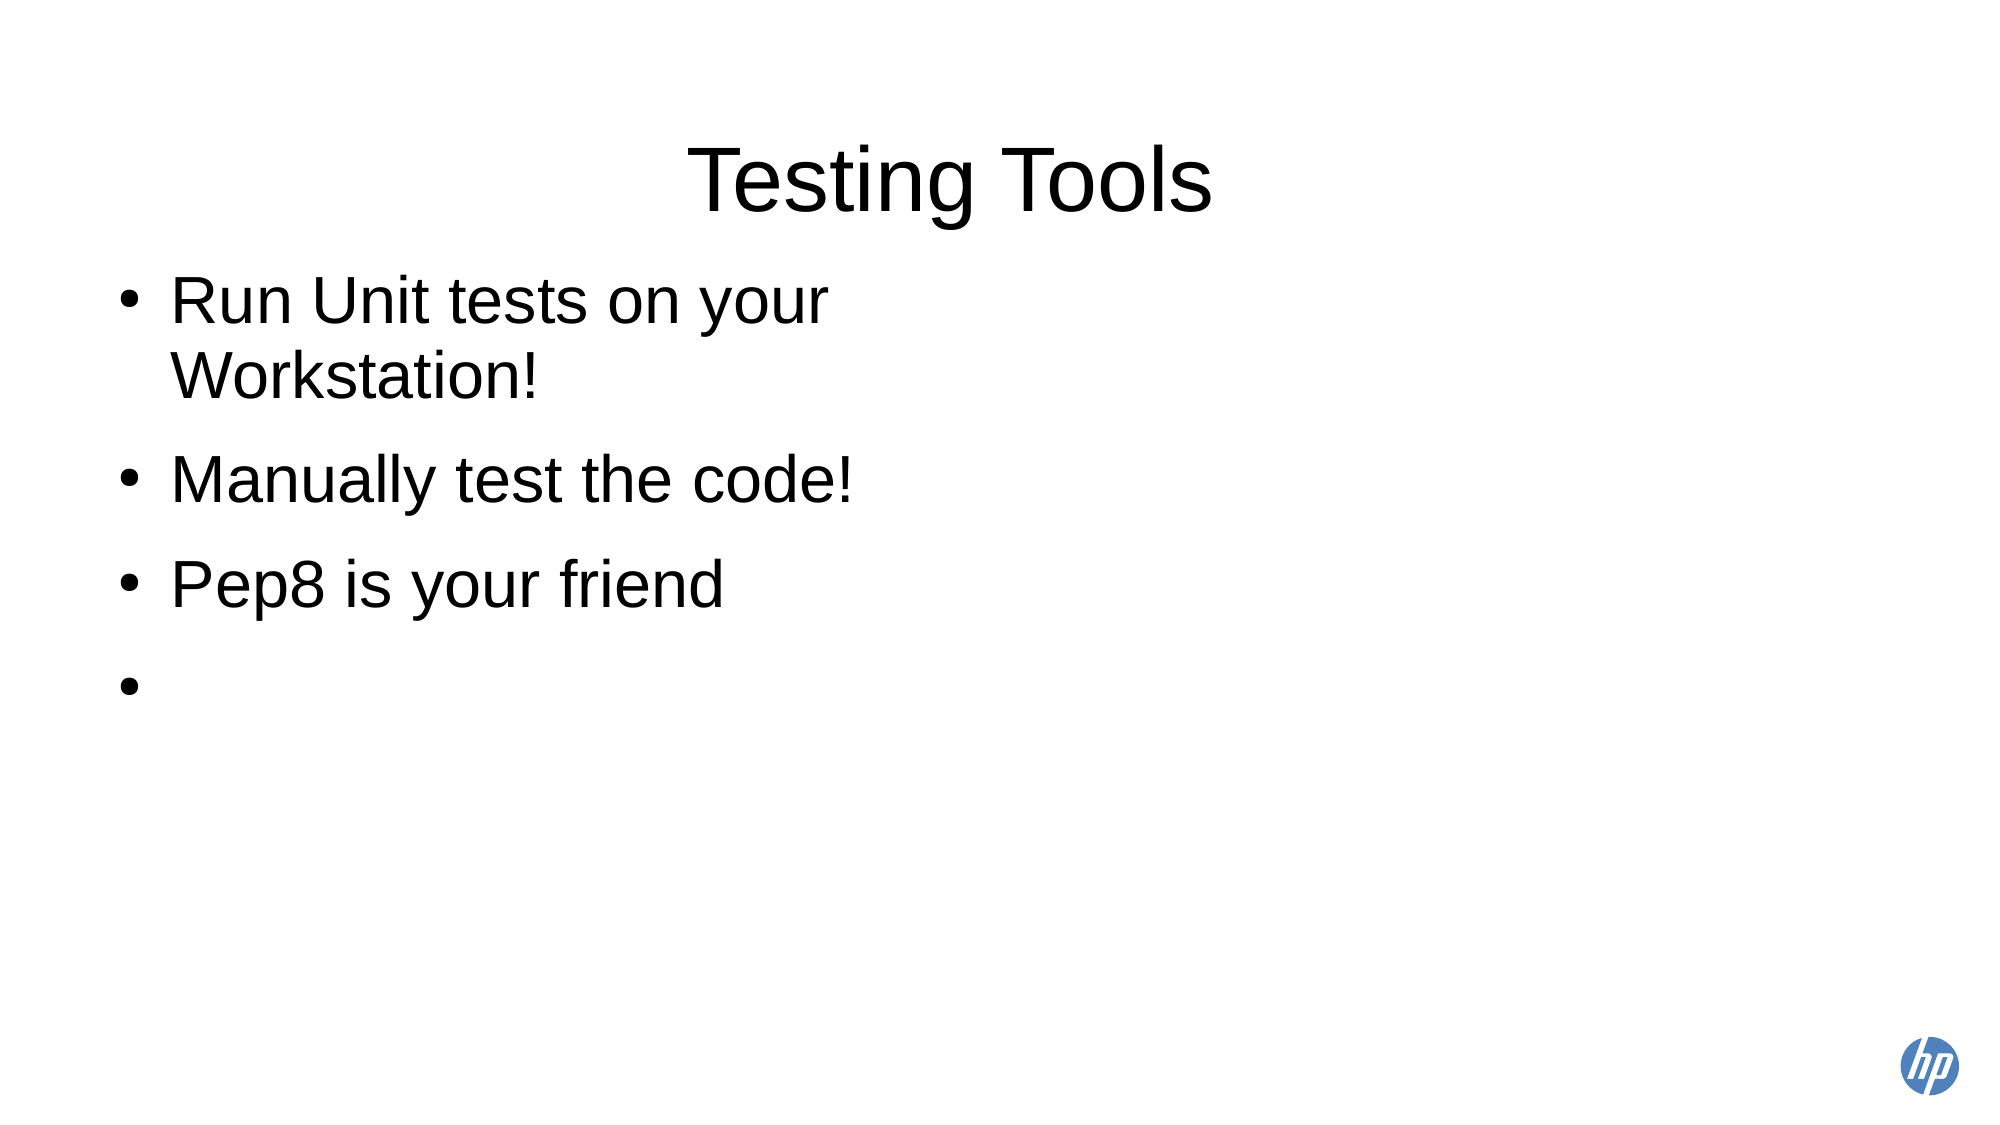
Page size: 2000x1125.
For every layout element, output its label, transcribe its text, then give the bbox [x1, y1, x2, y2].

title Testing Tools [201, 52, 1701, 308]
list Run Unit tests on your Workstation! Manually test the code! Pep8 is your friend [99, 263, 978, 916]
